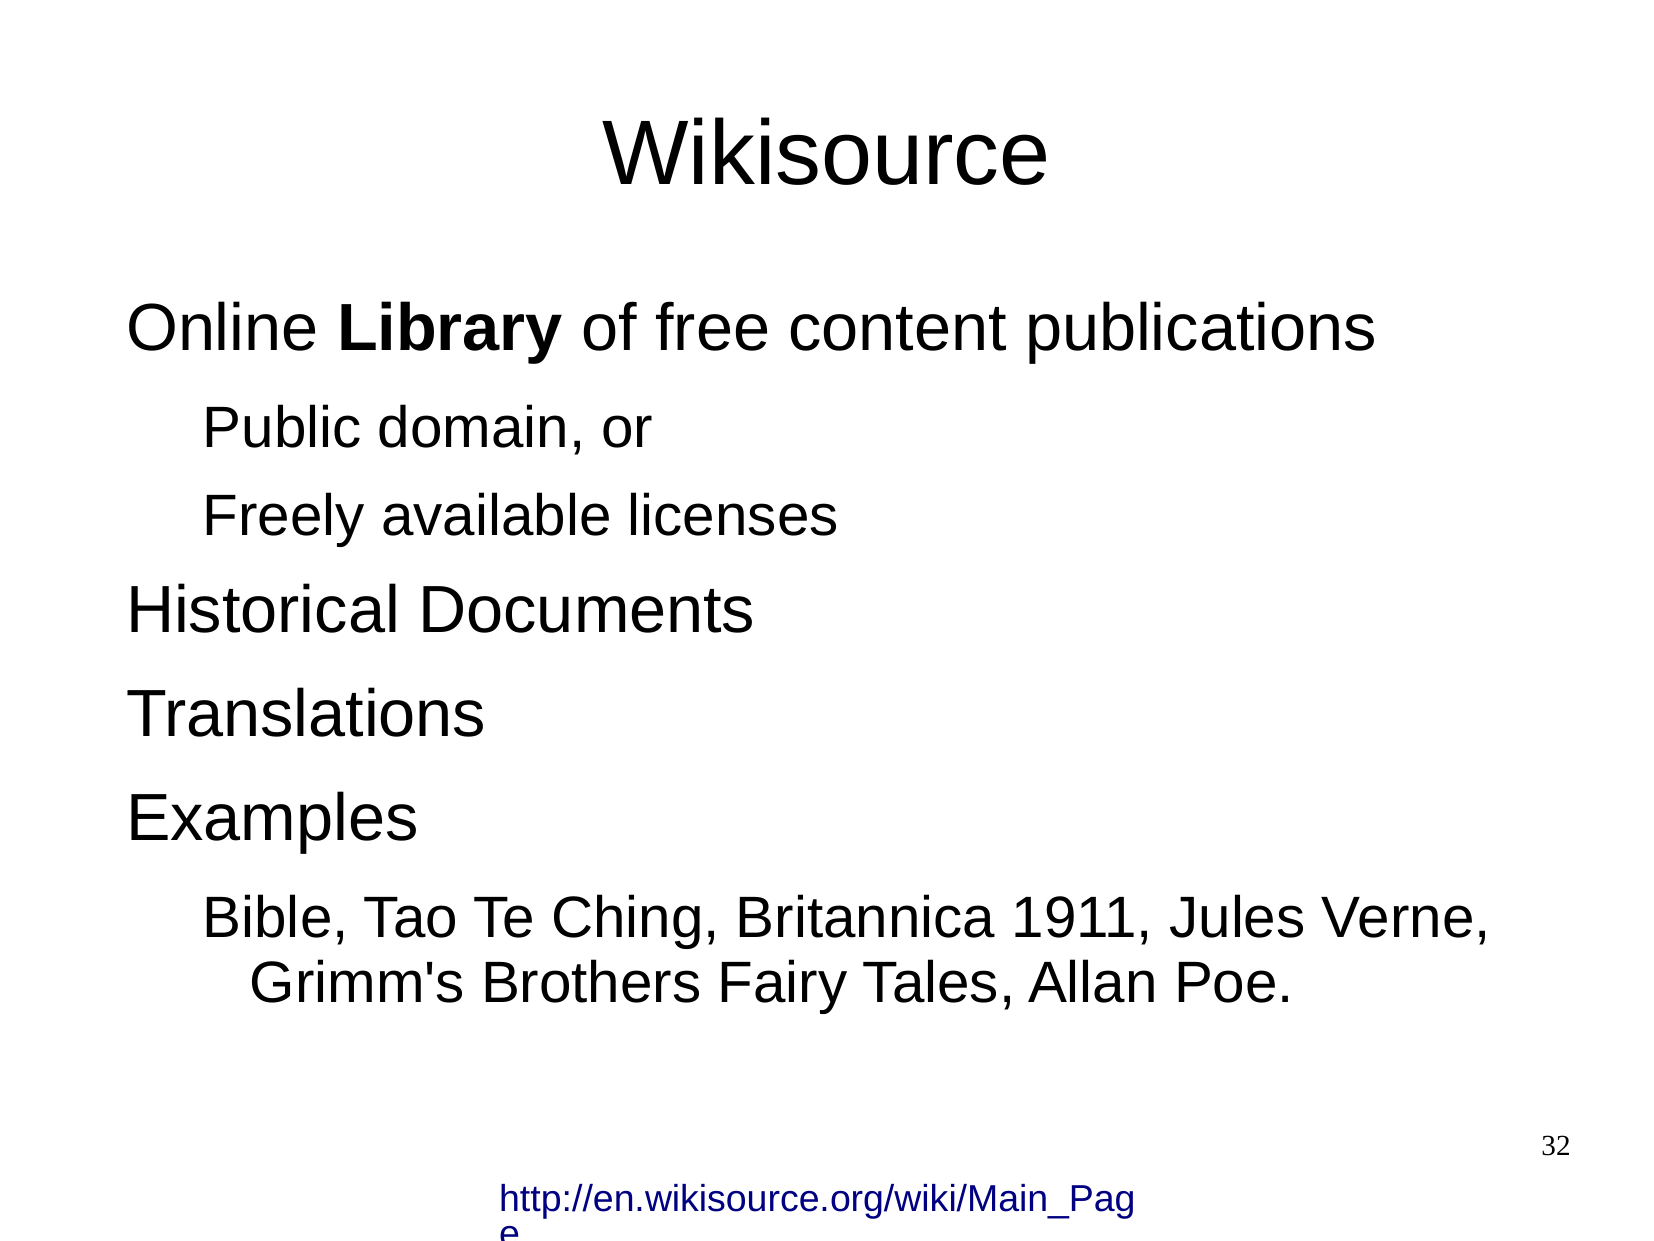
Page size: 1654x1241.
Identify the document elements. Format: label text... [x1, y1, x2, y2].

list Online Library of free content publications Public domain, or Freely available licenses Historical Documents Translations Examples Bible, Tao Te Ching, Britannica 1911, Jules Verne, Grimm's Brothers Fairy Tales, Allan Poe. [108, 290, 1609, 1094]
text_box http://en.wikisource.org/wiki/Main_Page [484, 1170, 1170, 1228]
title Wikisource [82, 49, 1571, 257]
